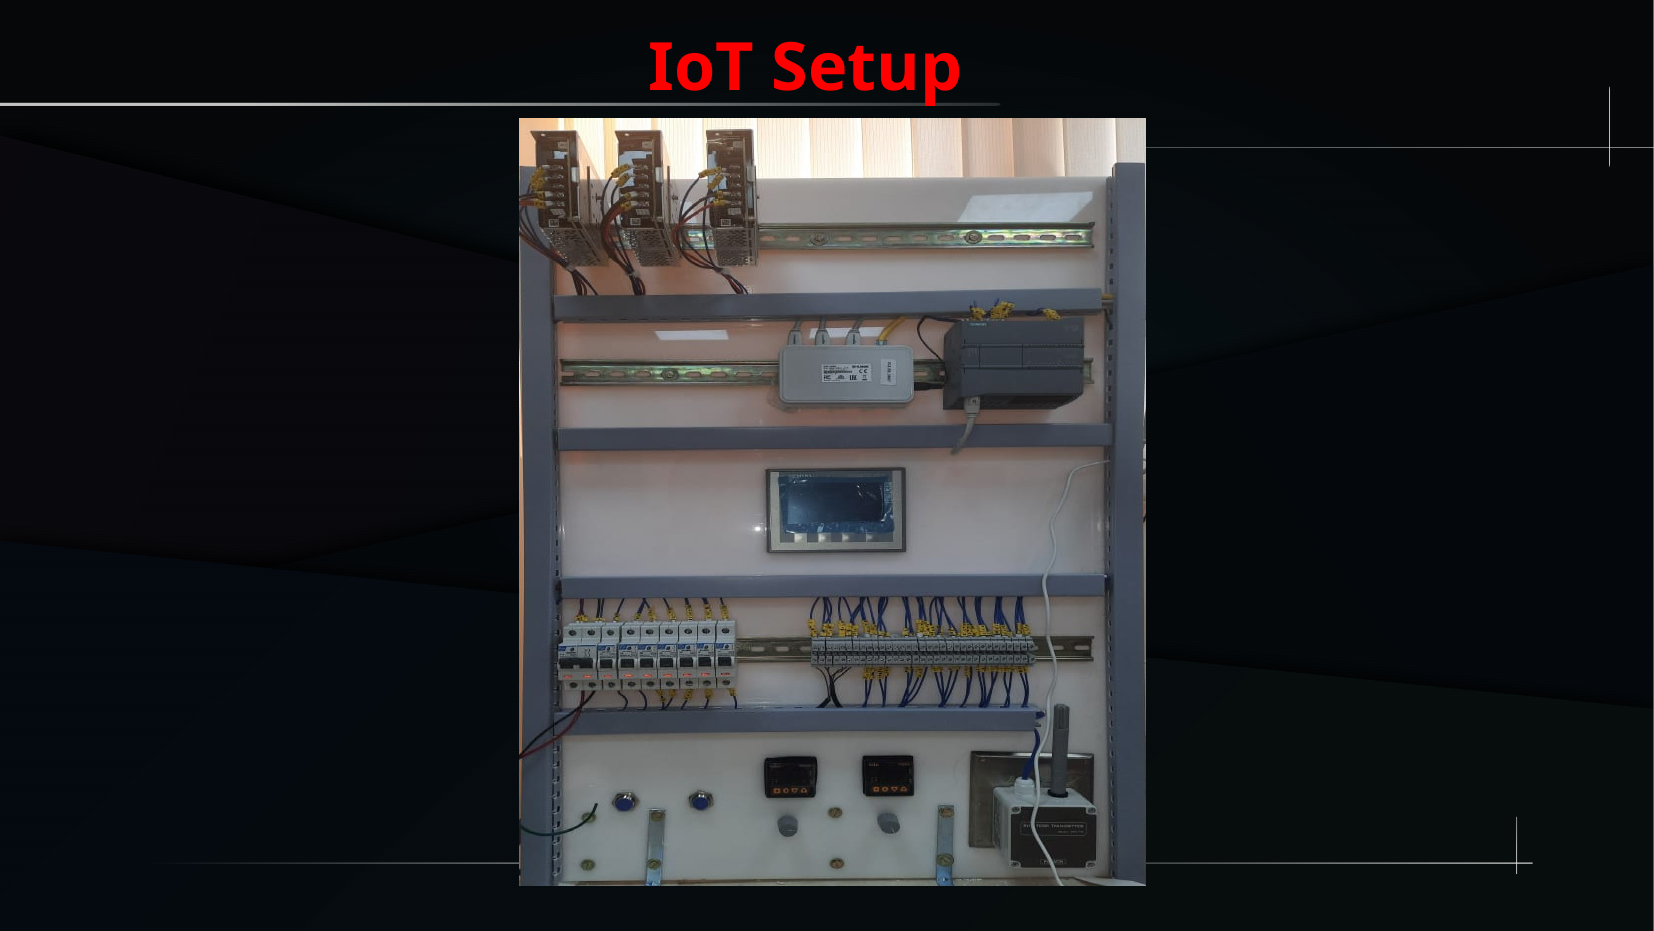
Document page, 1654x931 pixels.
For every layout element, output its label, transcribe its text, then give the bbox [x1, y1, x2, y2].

title IoT Setup [23, 11, 1589, 119]
picture [0, 0, 1654, 931]
